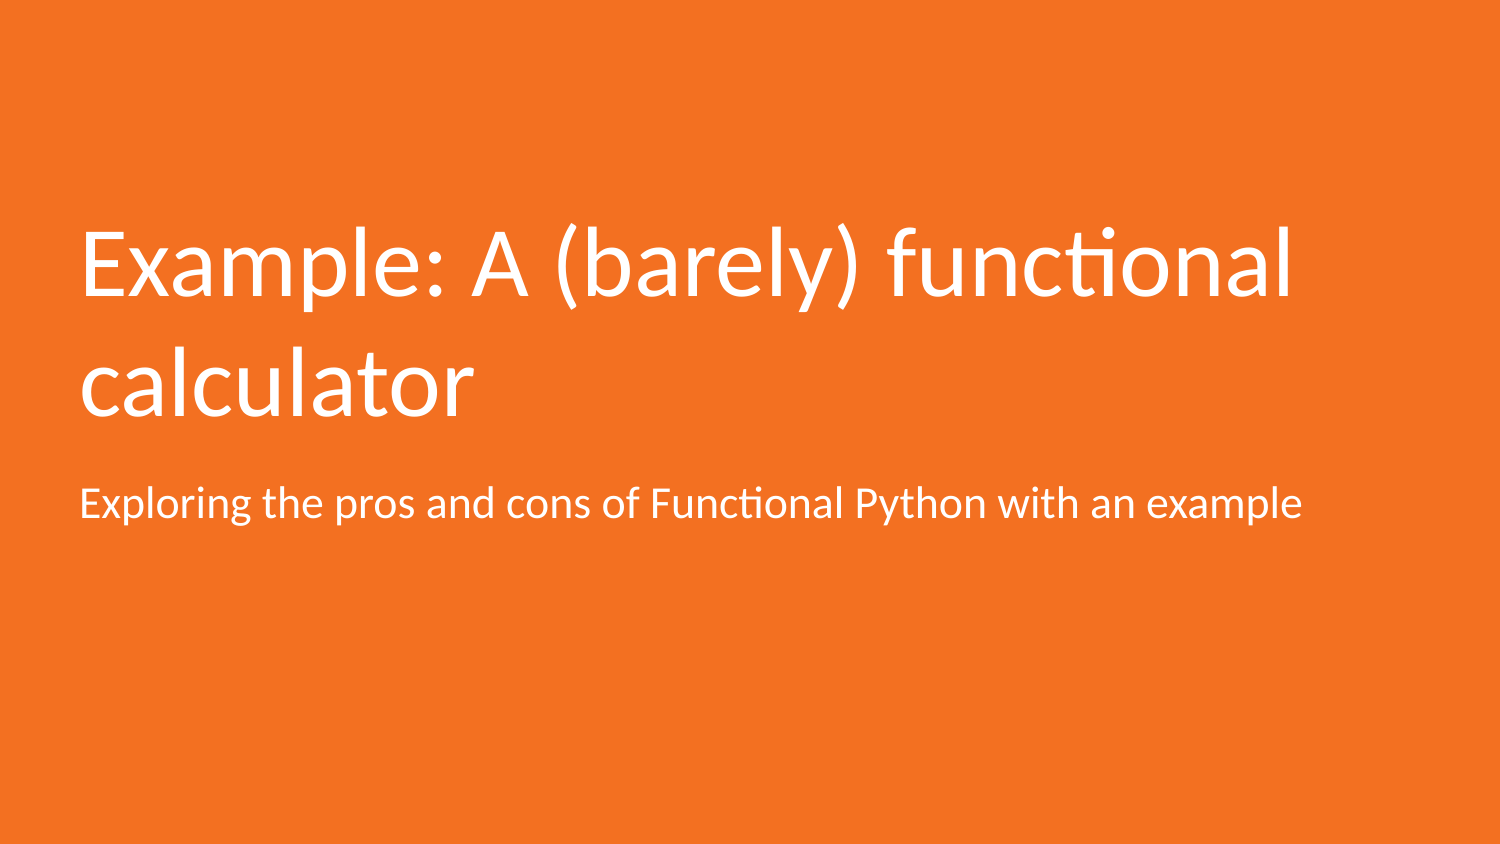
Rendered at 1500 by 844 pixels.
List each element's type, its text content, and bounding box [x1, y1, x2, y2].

subtitle Exploring the pros and cons of Functional Python with an example [64, 457, 1413, 529]
title Example: A (barely) functional calculator [64, 298, 1413, 452]
